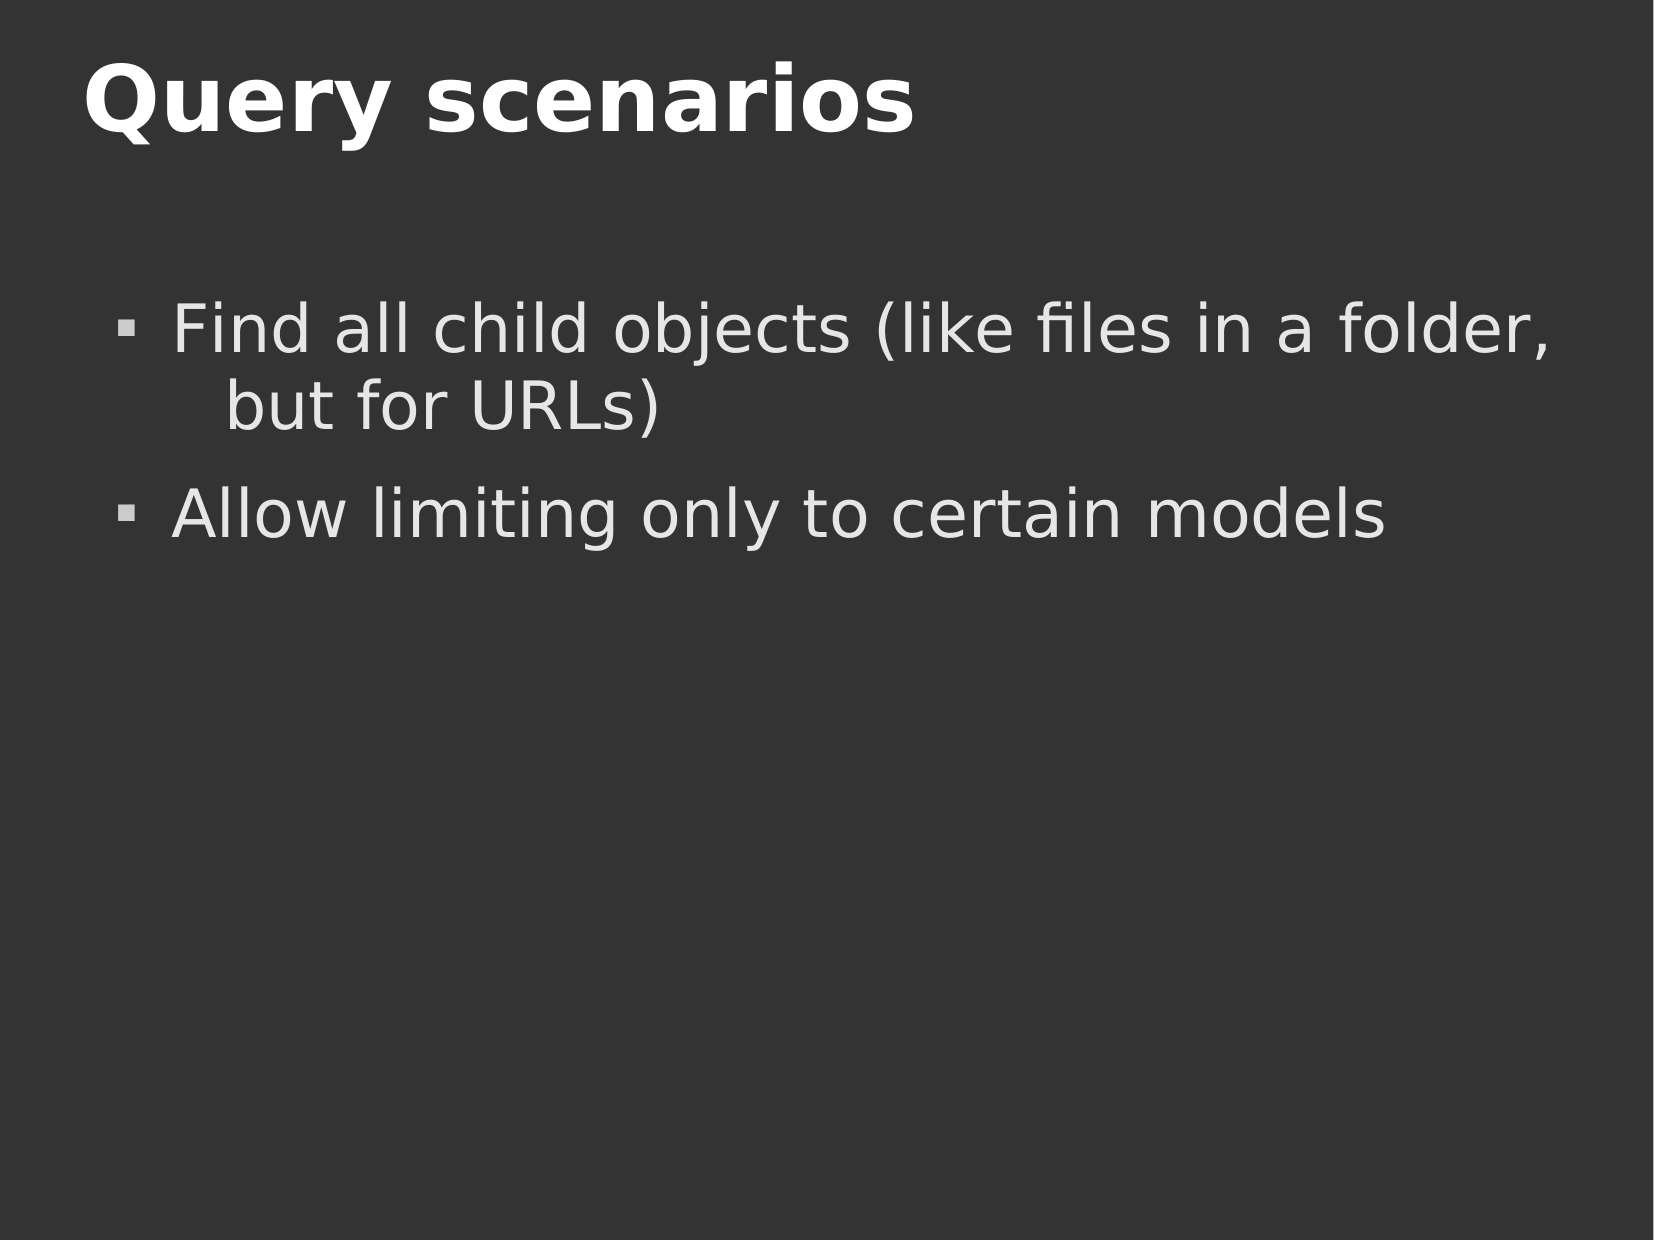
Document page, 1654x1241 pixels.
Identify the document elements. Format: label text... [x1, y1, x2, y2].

title Query scenarios [82, 46, 1571, 154]
list Find all child objects (like files in a folder, but for URLs) Allow limiting only to certain models [82, 290, 1571, 1094]
